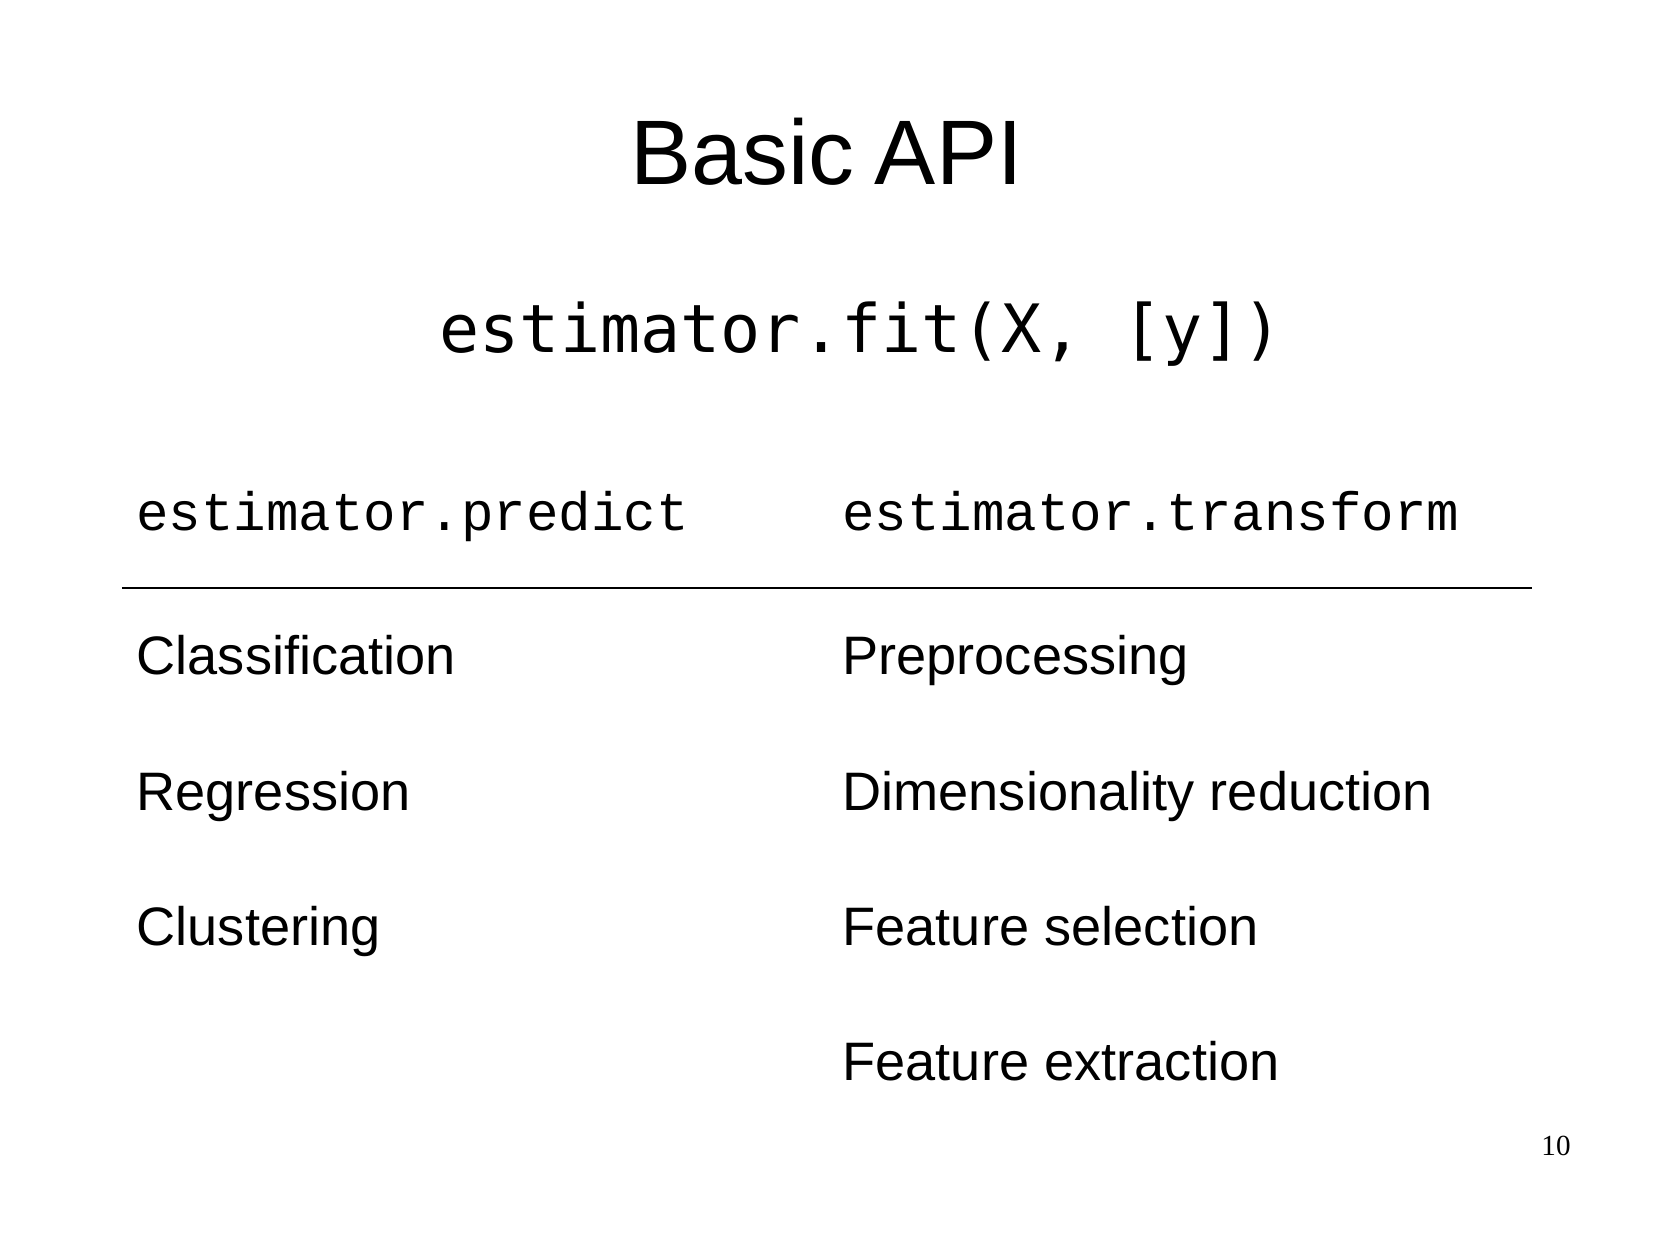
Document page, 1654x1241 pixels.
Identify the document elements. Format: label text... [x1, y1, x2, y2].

title Basic API [82, 49, 1571, 257]
table_cell Preprocessing [827, 589, 1532, 724]
table_cell Feature extraction [827, 994, 1532, 1130]
table_header estimator.predict [122, 444, 827, 587]
table_cell [122, 994, 827, 1130]
table_cell Dimensionality reduction [827, 724, 1532, 859]
table_cell Regression [122, 724, 827, 859]
table_header estimator.transform [827, 444, 1532, 587]
list estimator.fit(X, [y]) [82, 290, 1571, 1010]
table_cell Classification [122, 589, 827, 724]
table_cell Feature selection [827, 859, 1532, 994]
table_cell Clustering [122, 859, 827, 994]
